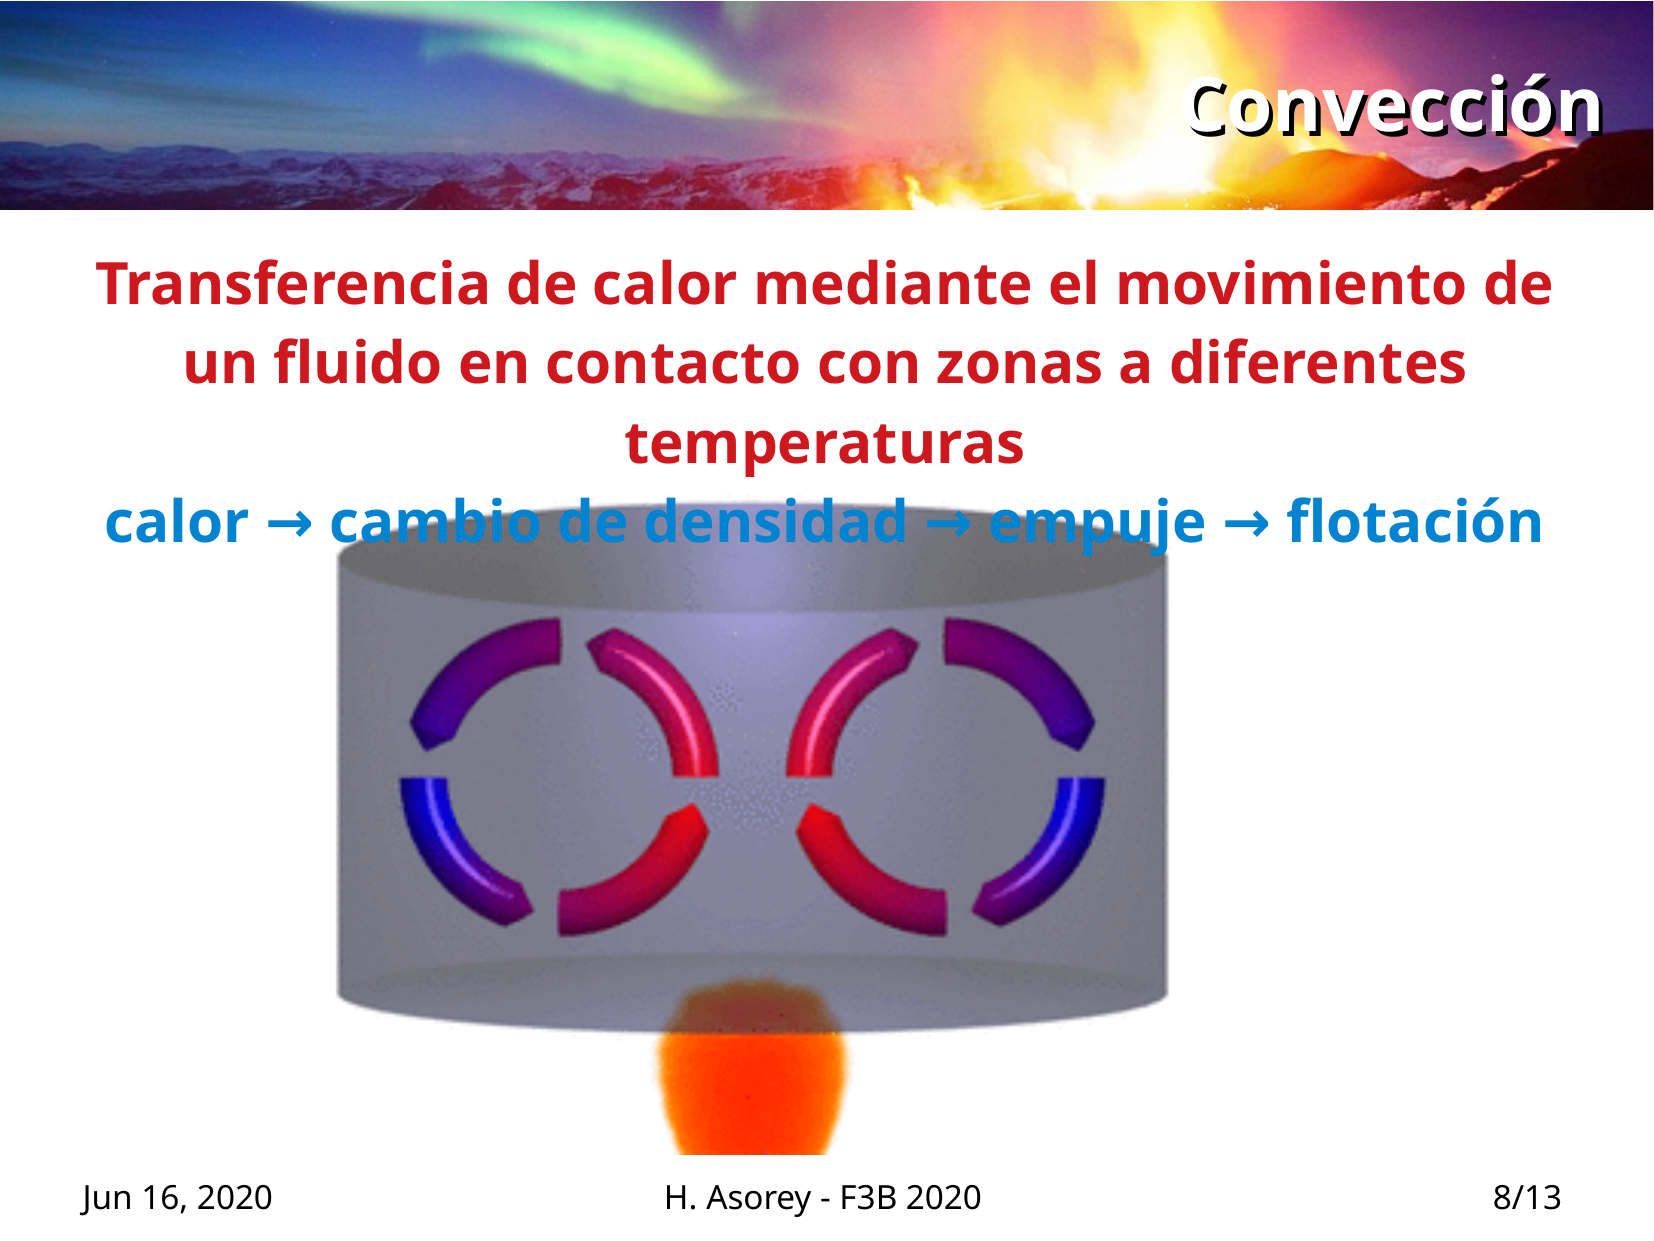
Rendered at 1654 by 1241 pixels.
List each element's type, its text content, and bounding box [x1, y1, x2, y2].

text_box Transferencia de calor mediante el movimiento de un fluido en contacto con zonas a diferentes temperaturas calor → cambio de densidad → empuje → flotación [80, 235, 1615, 463]
title Convección [45, 15, 1606, 191]
picture [295, 468, 1212, 1156]
picture [0, 1, 1654, 210]
